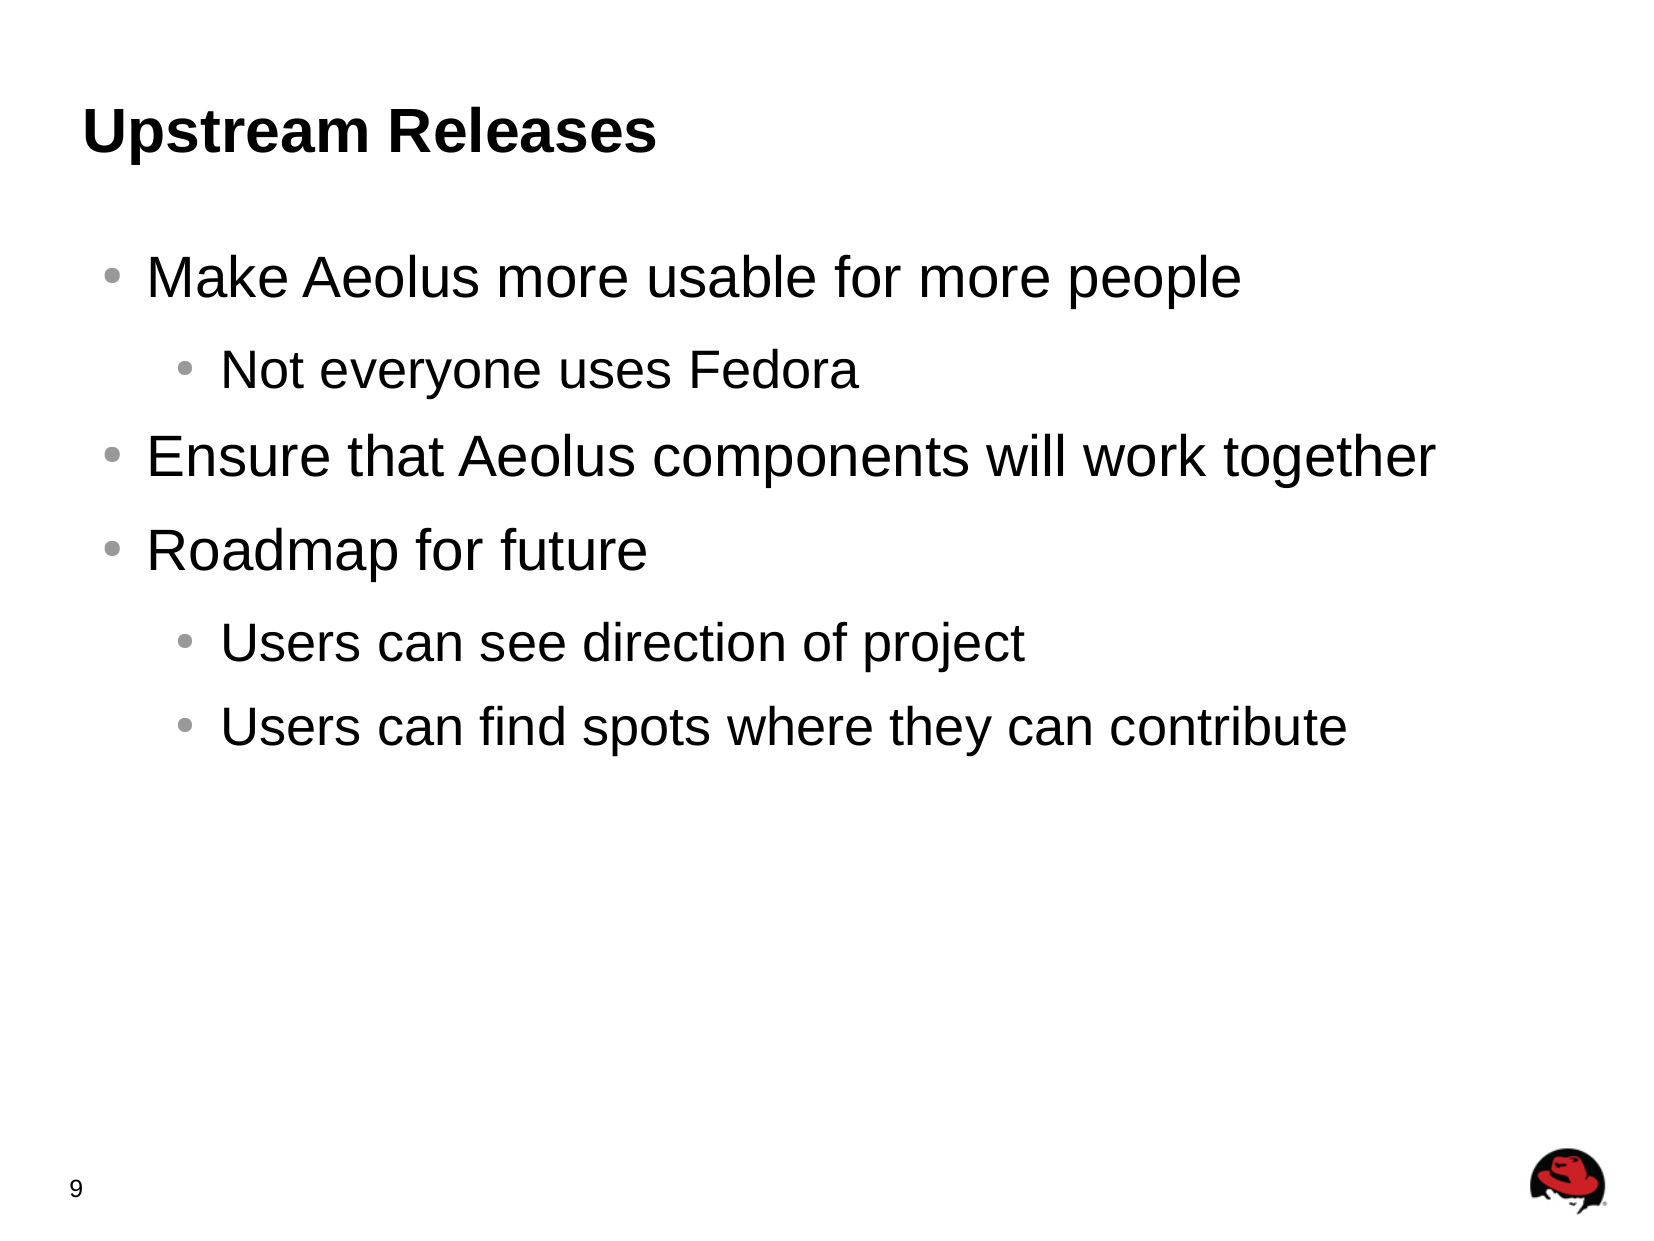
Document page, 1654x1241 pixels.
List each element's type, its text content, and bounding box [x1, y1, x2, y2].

title Upstream Releases [82, 37, 1571, 226]
picture [1529, 1146, 1613, 1224]
list Make Aeolus more usable for more people Not everyone uses Fedora Ensure that Aeolus components will work together Roadmap for future Users can see direction of project Users can find spots where they can contribute [86, 244, 1576, 1039]
